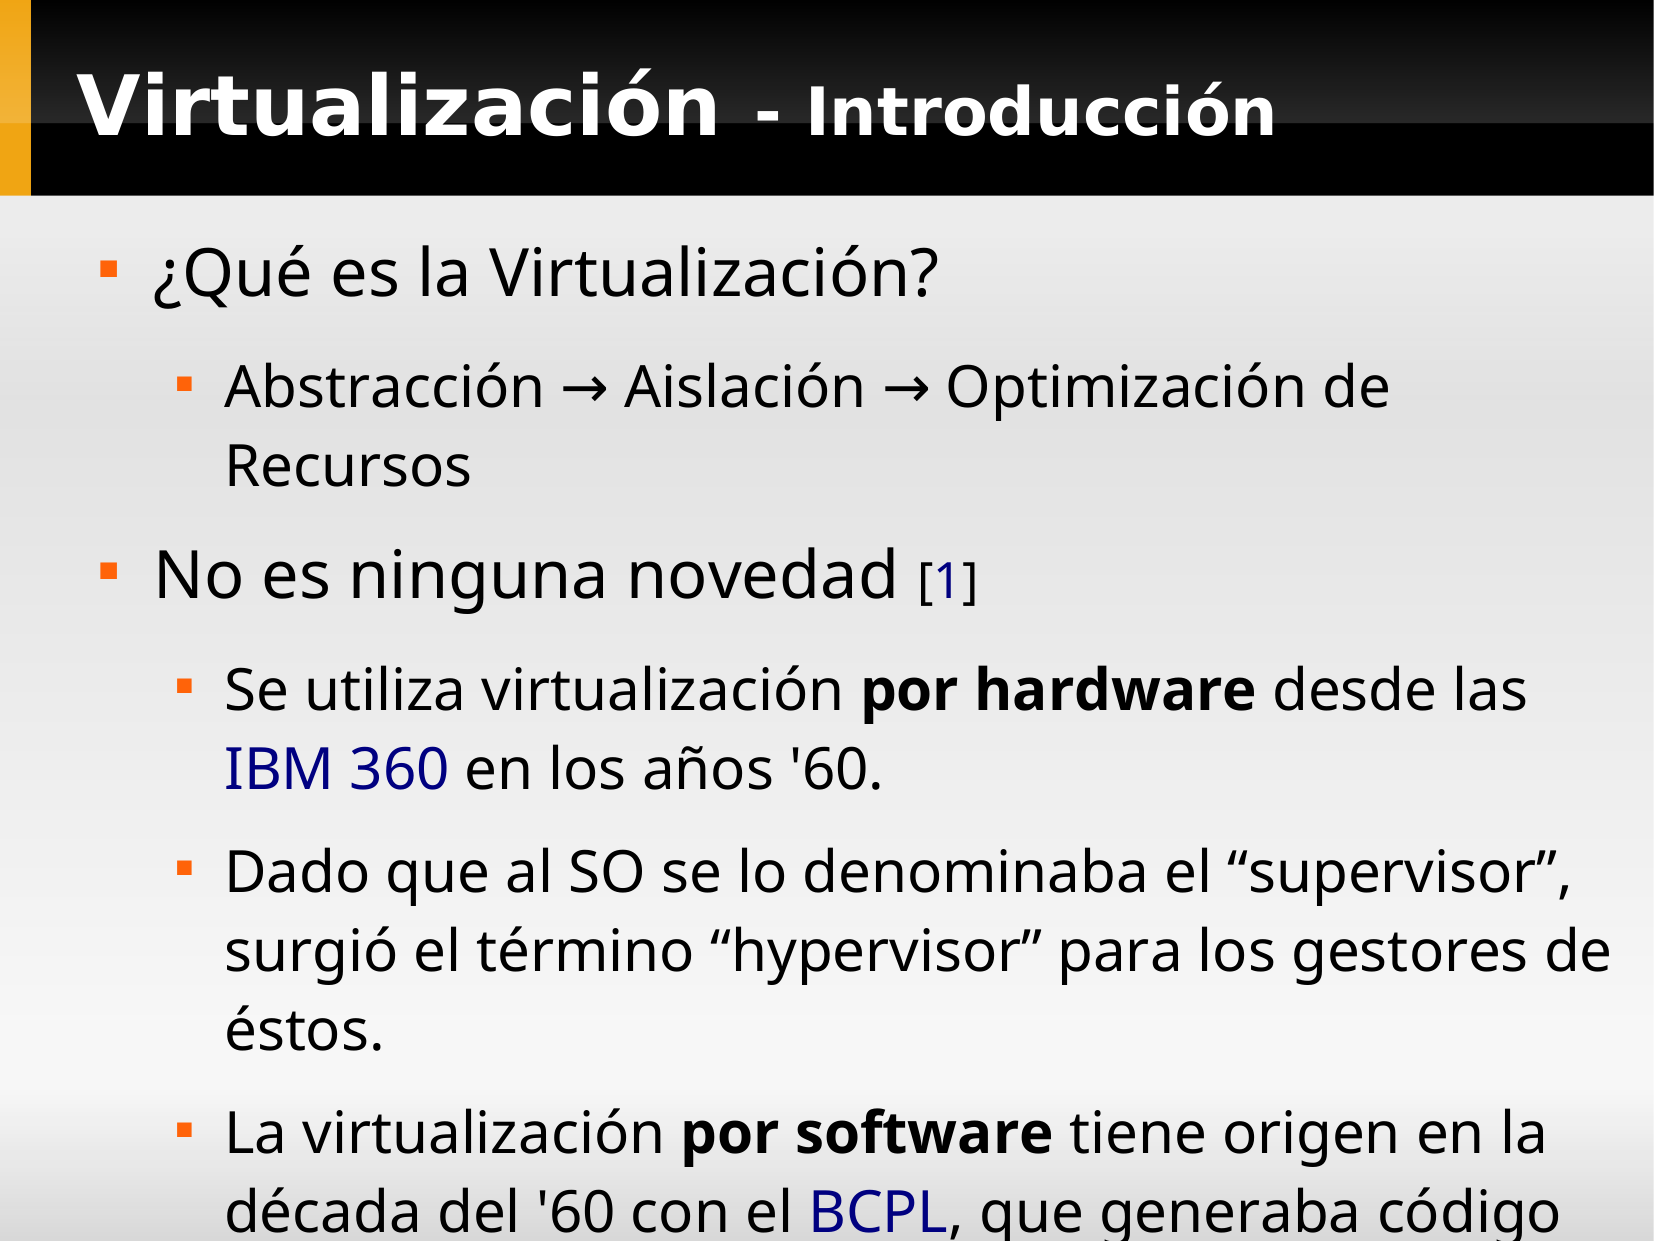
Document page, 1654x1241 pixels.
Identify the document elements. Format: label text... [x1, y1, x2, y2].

picture [0, 0, 1654, 1241]
list ¿Qué es la Virtualización? Abstracción → Aislación → Optimización de Recursos No es ninguna novedad [1] Se utiliza virtualización por hardware desde las IBM 360 en los años '60. Dado que al SO se lo denominaba el “supervisor”, surgió el término “hypervisor” para los gestores de éstos. La virtualización por software tiene origen en la década del '60 con el BCPL, que generaba código para máquinas teóricas, con el objeto de aumentar la portabilidad (Pseudo-Code o P-Code Machine). [82, 225, 1625, 1241]
title Virtualización - Introducción [76, 0, 1565, 208]
